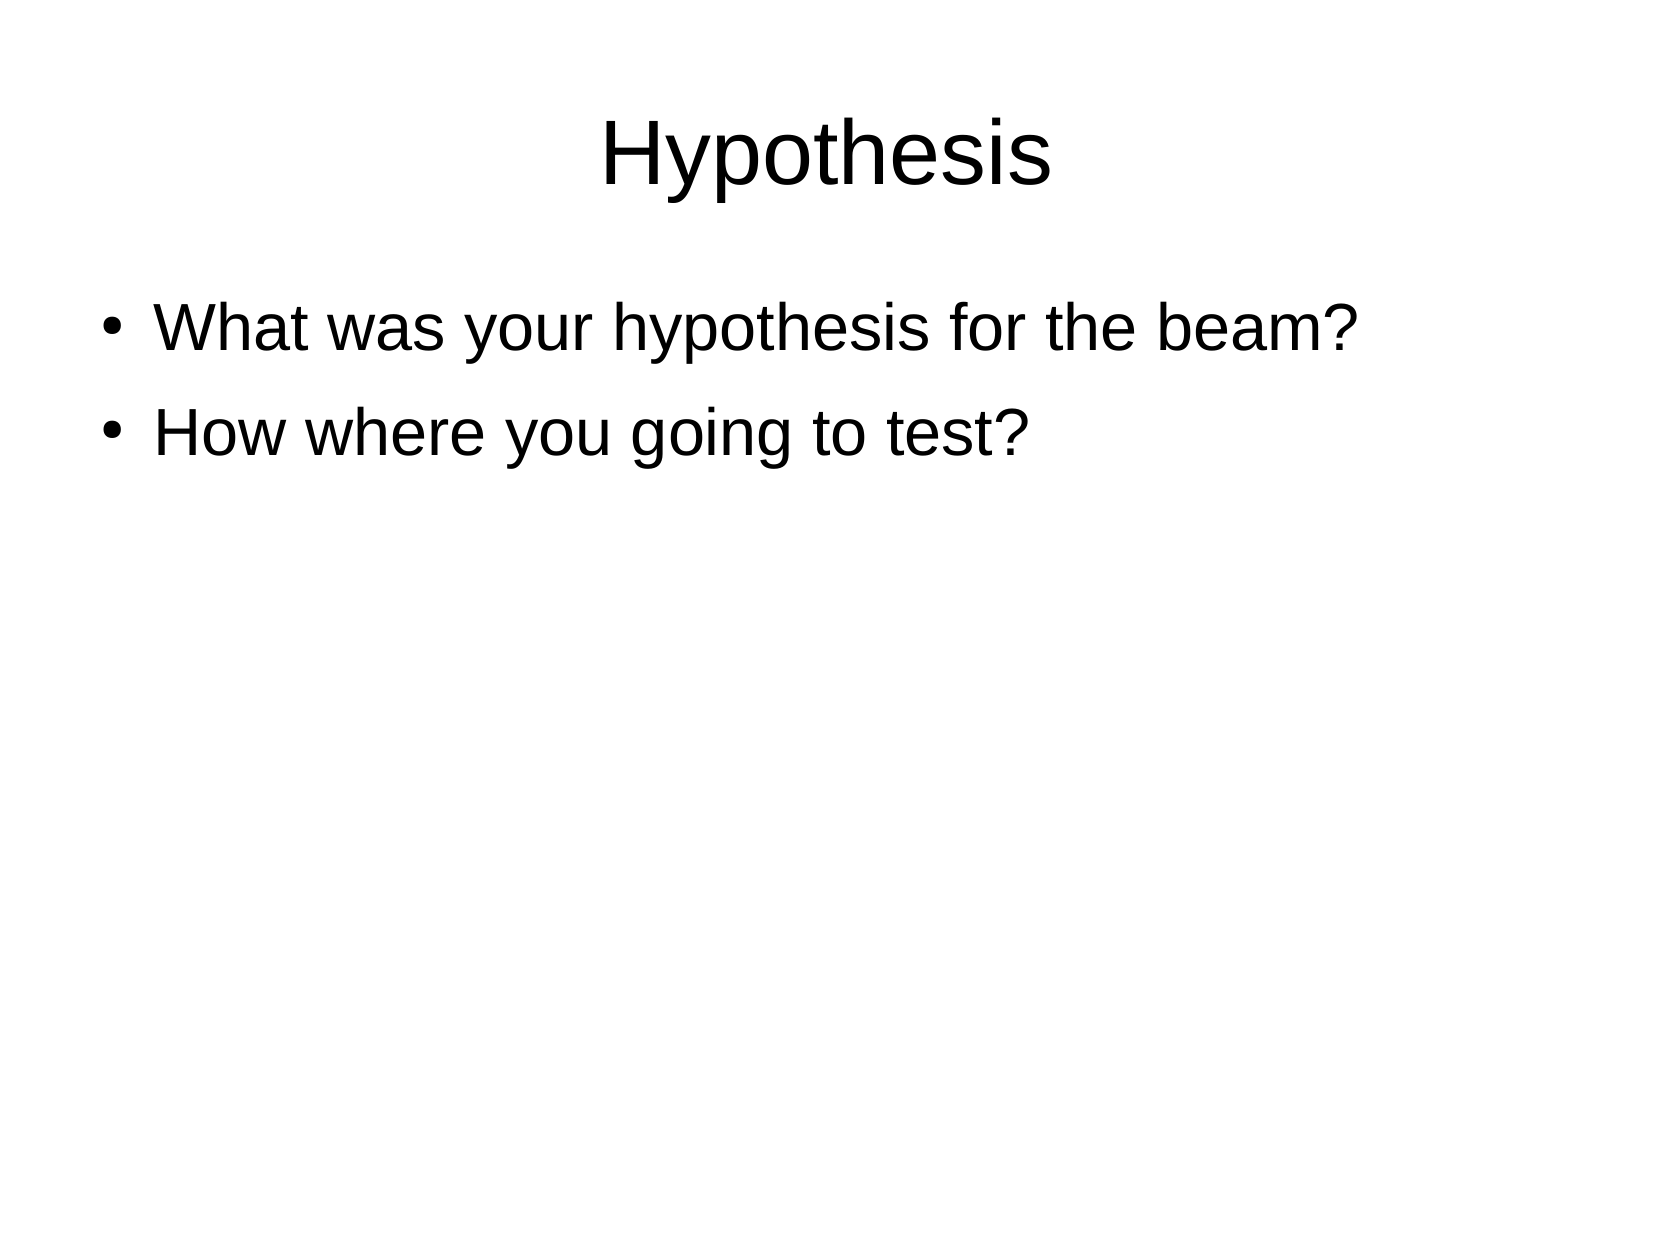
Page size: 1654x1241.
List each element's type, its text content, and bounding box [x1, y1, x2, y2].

title Hypothesis [82, 49, 1571, 257]
list What was your hypothesis for the beam? How where you going to test? [82, 290, 1571, 1010]
